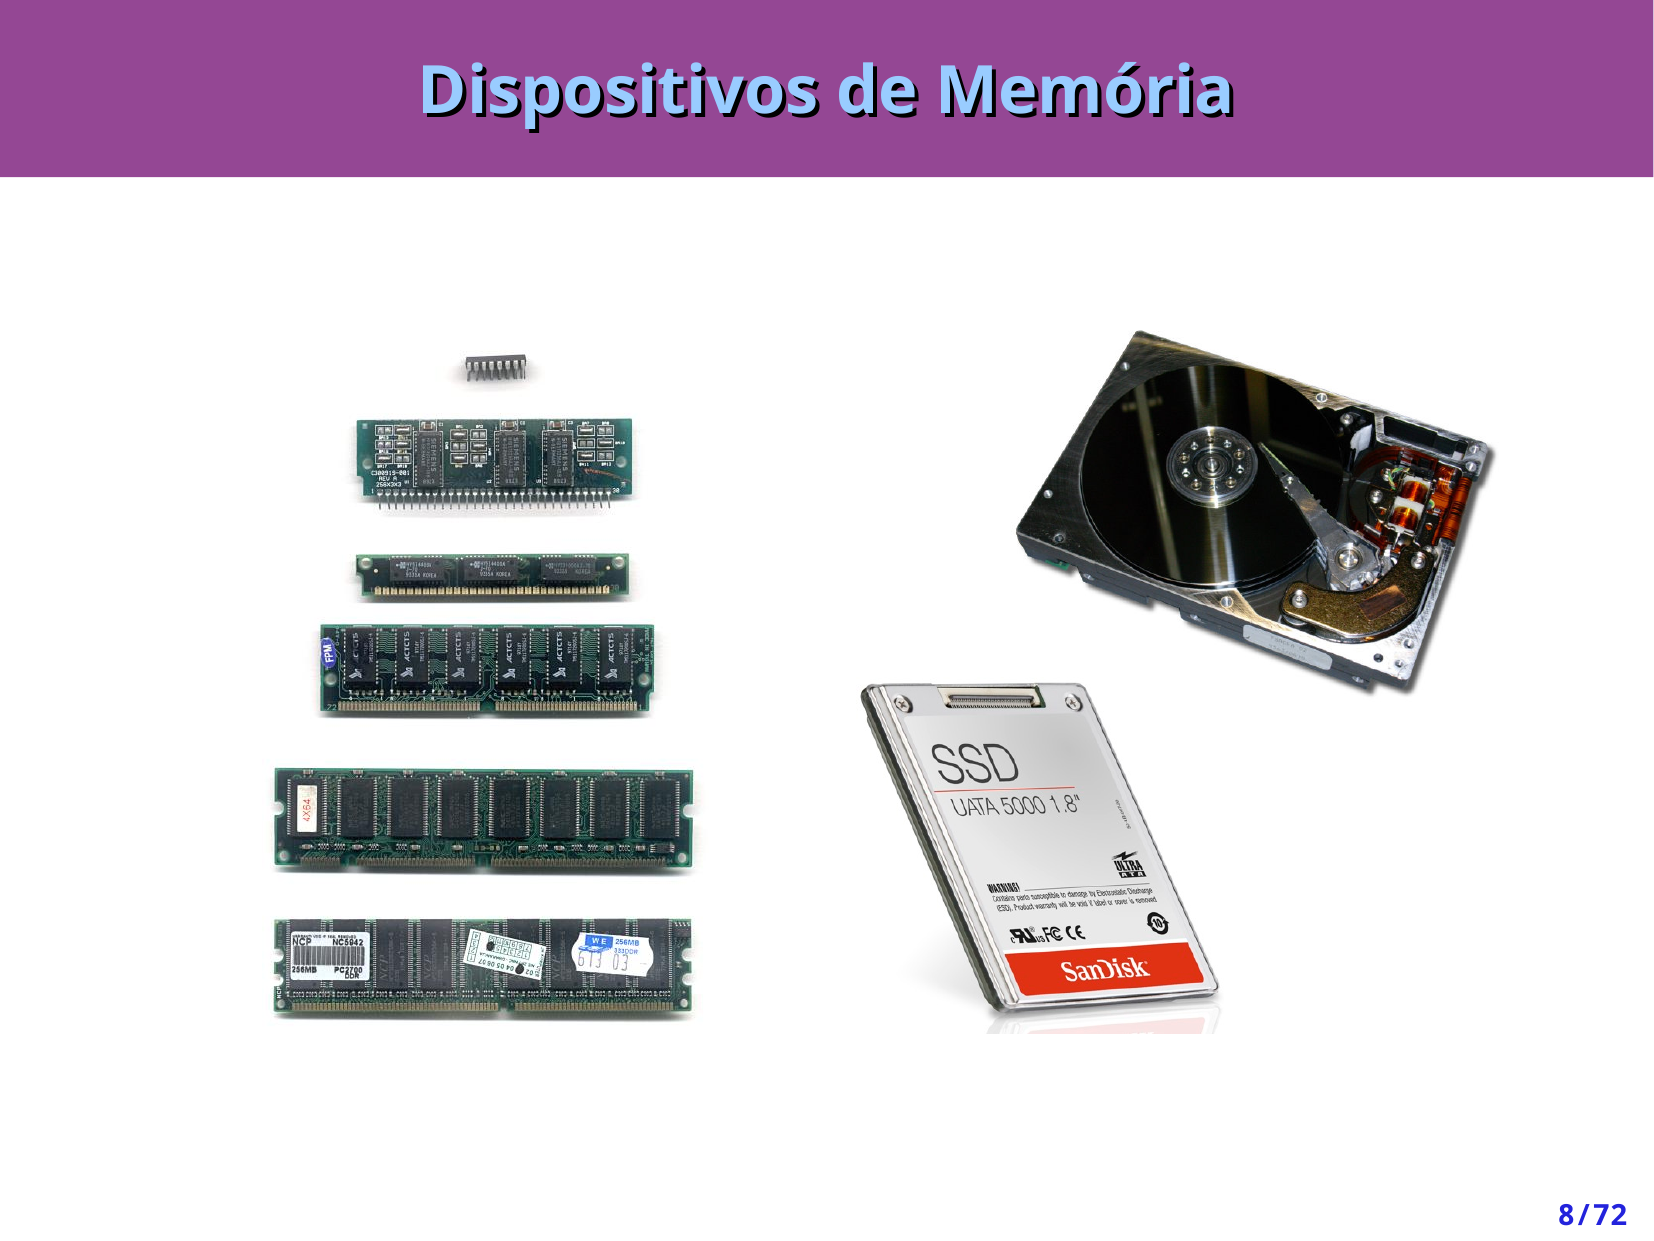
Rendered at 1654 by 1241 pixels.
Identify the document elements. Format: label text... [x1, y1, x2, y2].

title Dispositivos de Memória [82, 0, 1571, 192]
picture [262, 334, 709, 1034]
picture [856, 324, 1506, 1034]
